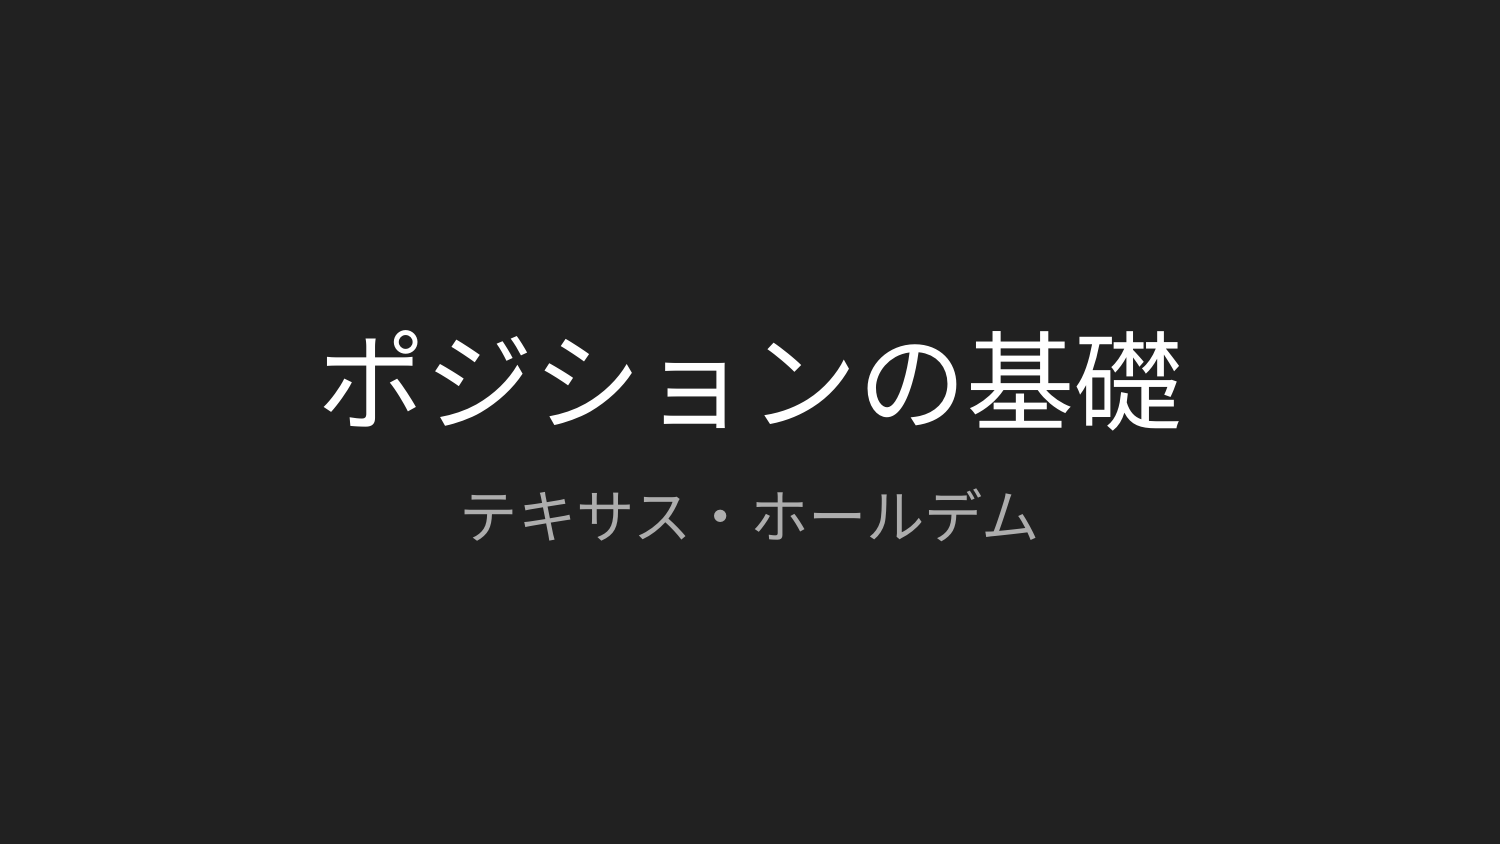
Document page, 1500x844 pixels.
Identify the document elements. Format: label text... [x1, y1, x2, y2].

title ポジションの基礎 [51, 122, 1449, 459]
subtitle テキサス・ホールデム [51, 464, 1449, 595]
